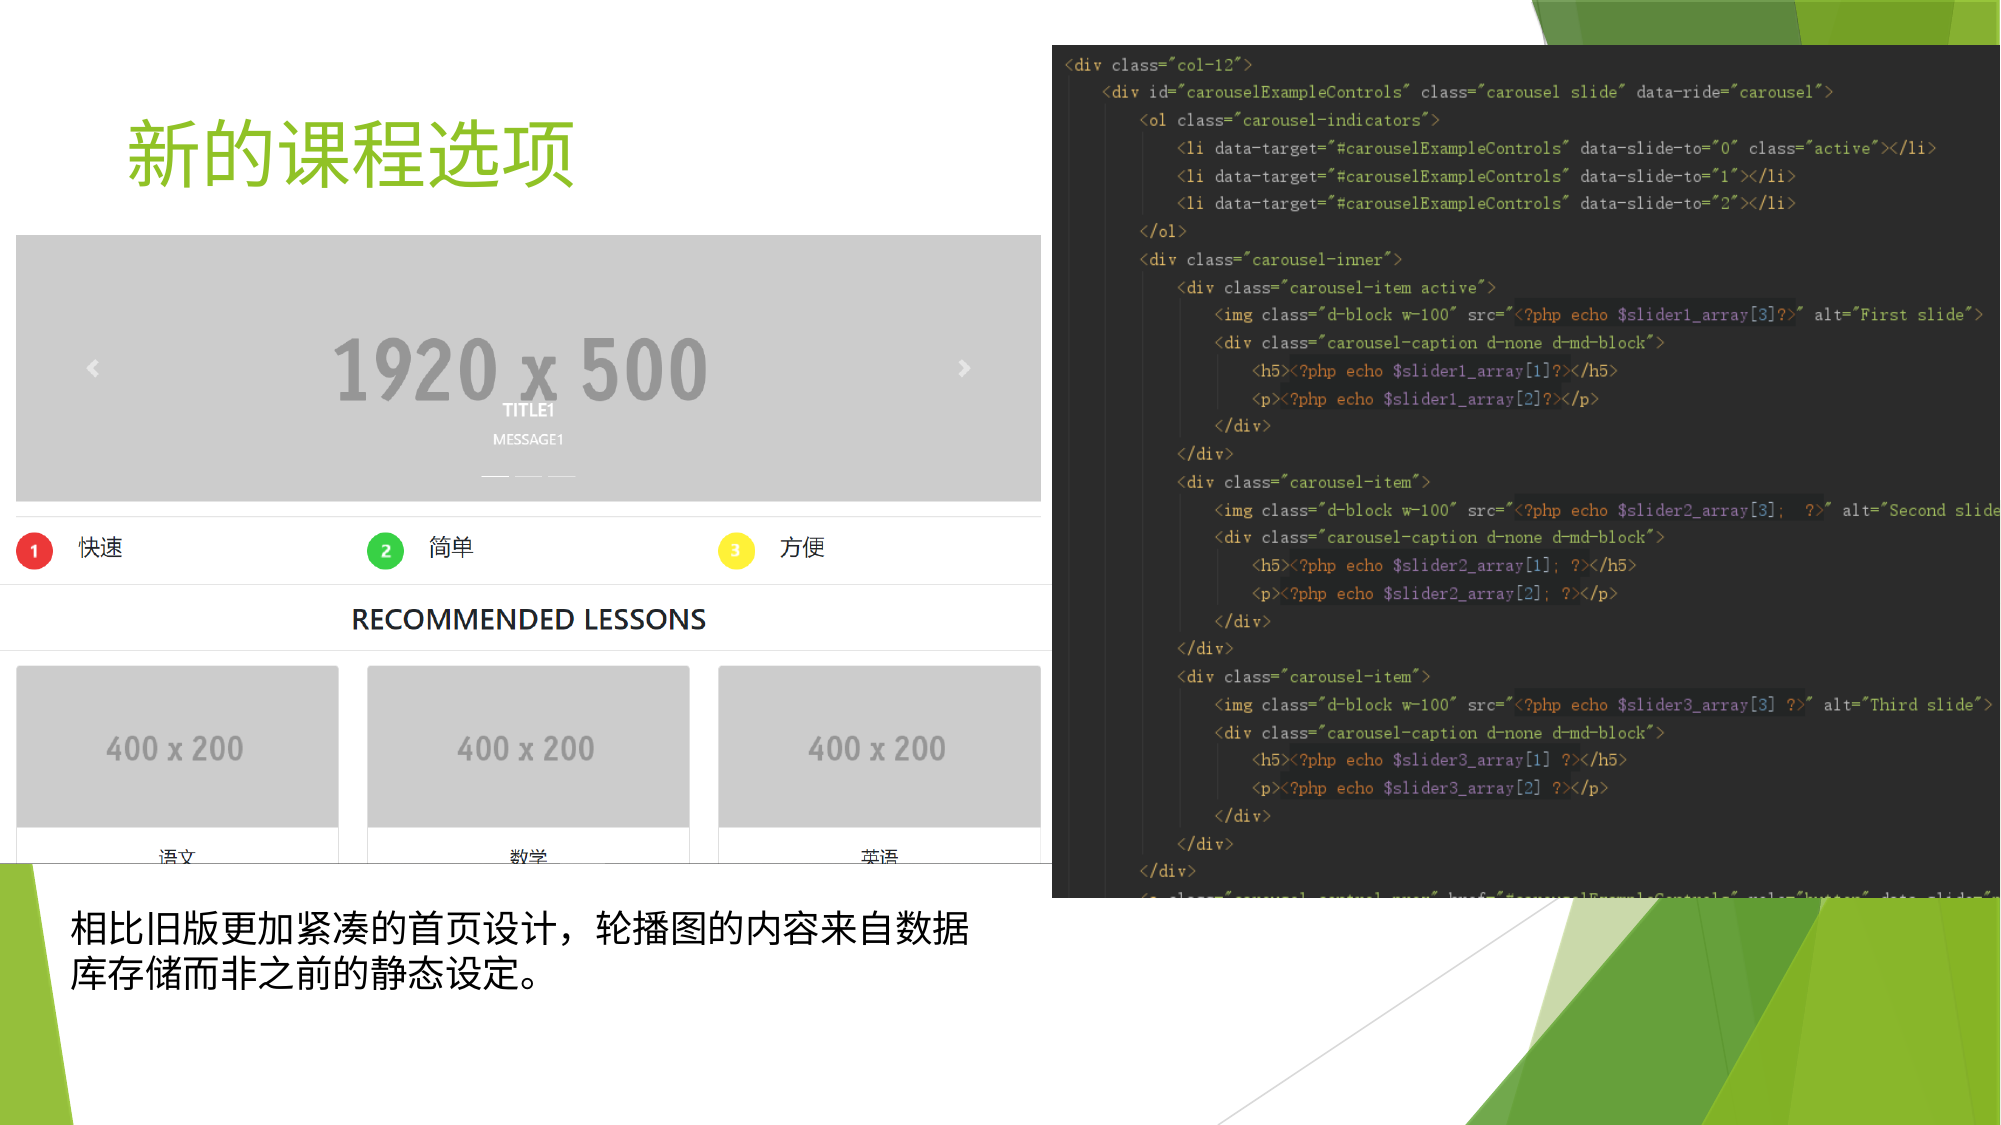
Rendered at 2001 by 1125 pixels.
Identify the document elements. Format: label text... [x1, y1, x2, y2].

picture [0, 45, 2000, 898]
text_box 相比旧版更加紧凑的首页设计，轮播图的内容来自数据库存储而非之前的静态设定。 [55, 897, 1000, 1003]
title 新的课程选项 [111, 99, 1052, 227]
